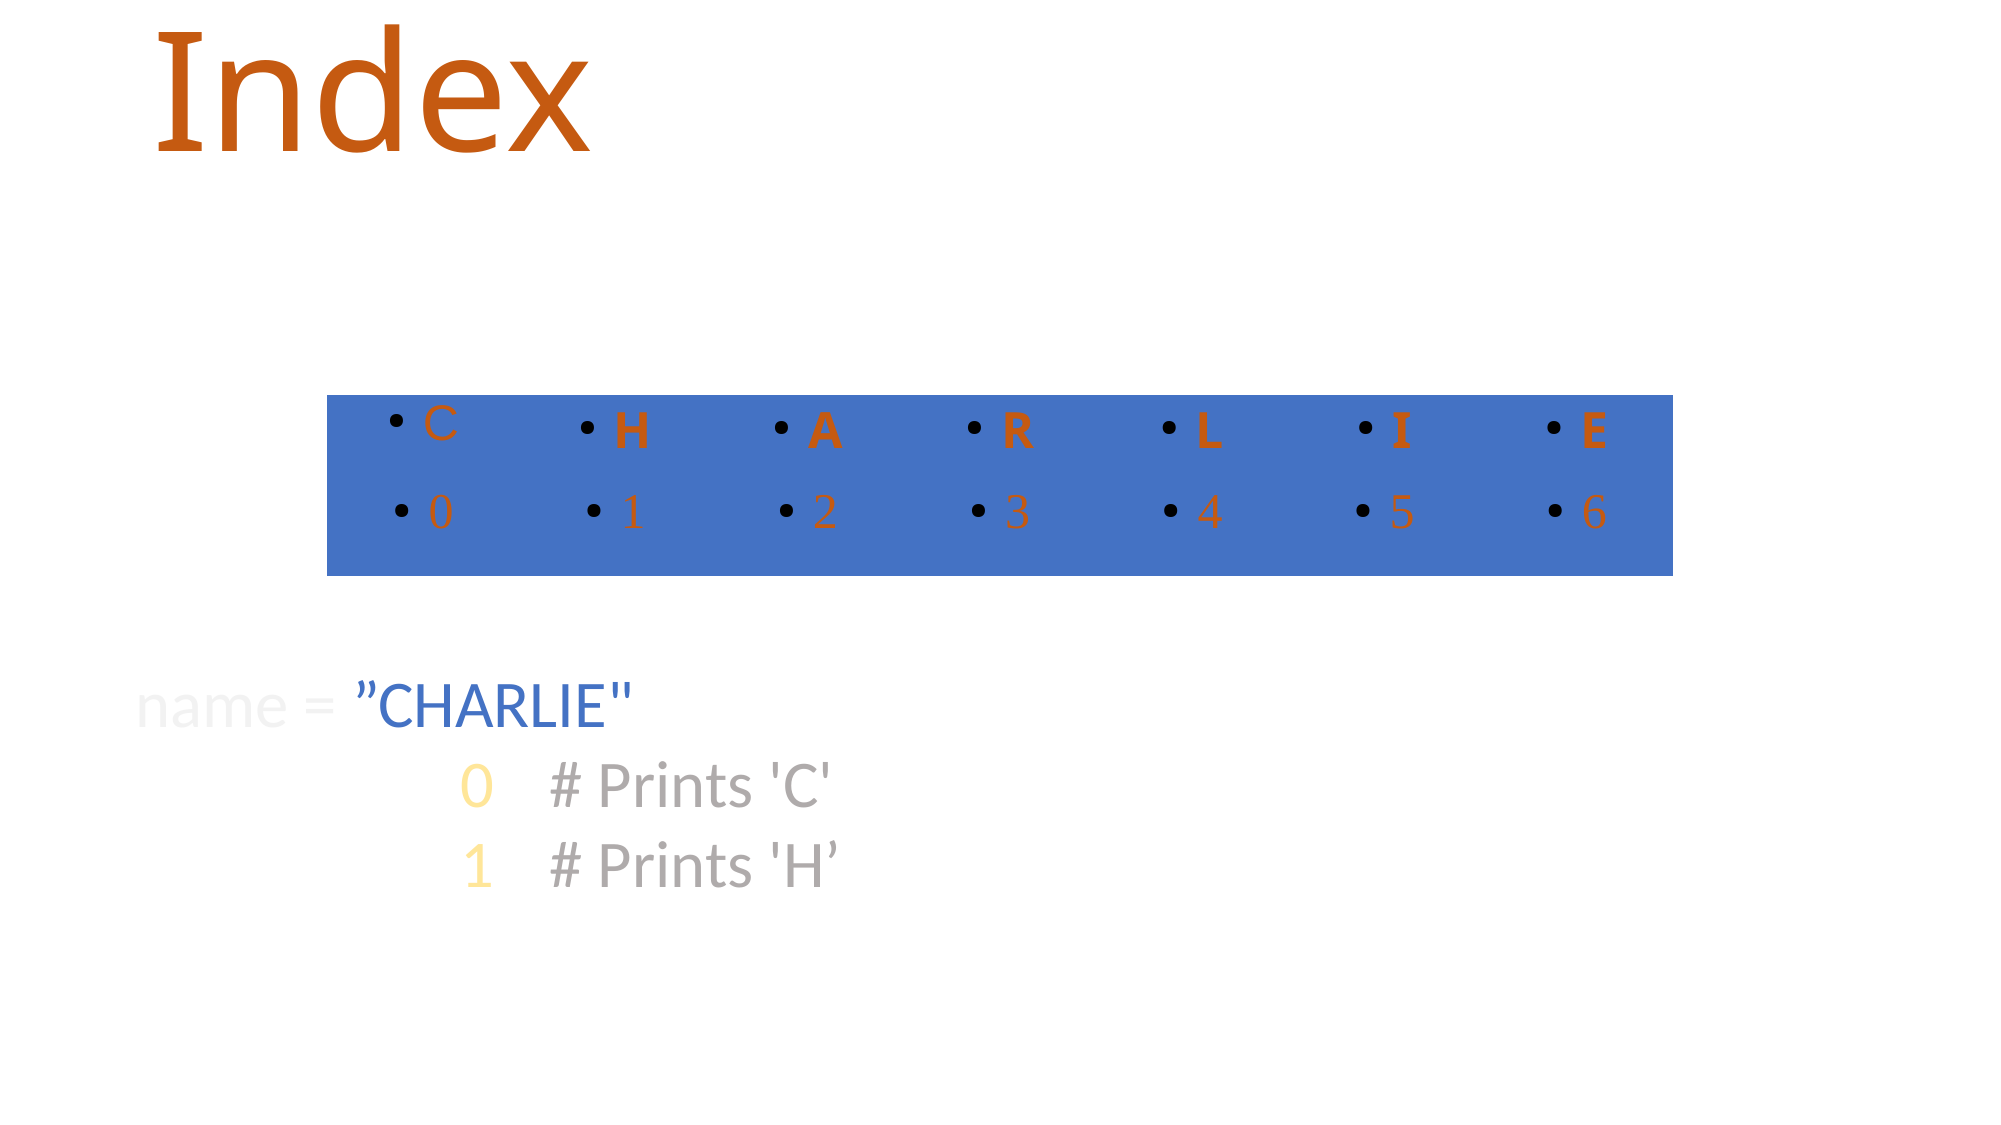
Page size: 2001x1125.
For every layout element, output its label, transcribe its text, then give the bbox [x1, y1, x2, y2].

table_header A [711, 395, 904, 484]
table_header H [519, 395, 711, 484]
table_cell 5 [1288, 484, 1481, 576]
table_cell 1 [519, 484, 711, 576]
table_cell 0 [327, 484, 519, 576]
table_header C [327, 395, 519, 484]
table_header R [904, 395, 1096, 484]
list Index [137, 0, 1863, 1014]
table_cell 4 [1096, 484, 1288, 576]
table_cell 2 [711, 484, 904, 576]
table_header L [1096, 395, 1288, 484]
text_box name = ”CHARLIE" print(name[0]) # Prints 'C' print(name[1]) # Prints 'H’ [120, 653, 1749, 957]
table_header I [1288, 395, 1481, 484]
table_cell 6 [1481, 484, 1673, 576]
table_header E [1481, 395, 1673, 484]
table_cell 3 [904, 484, 1096, 576]
